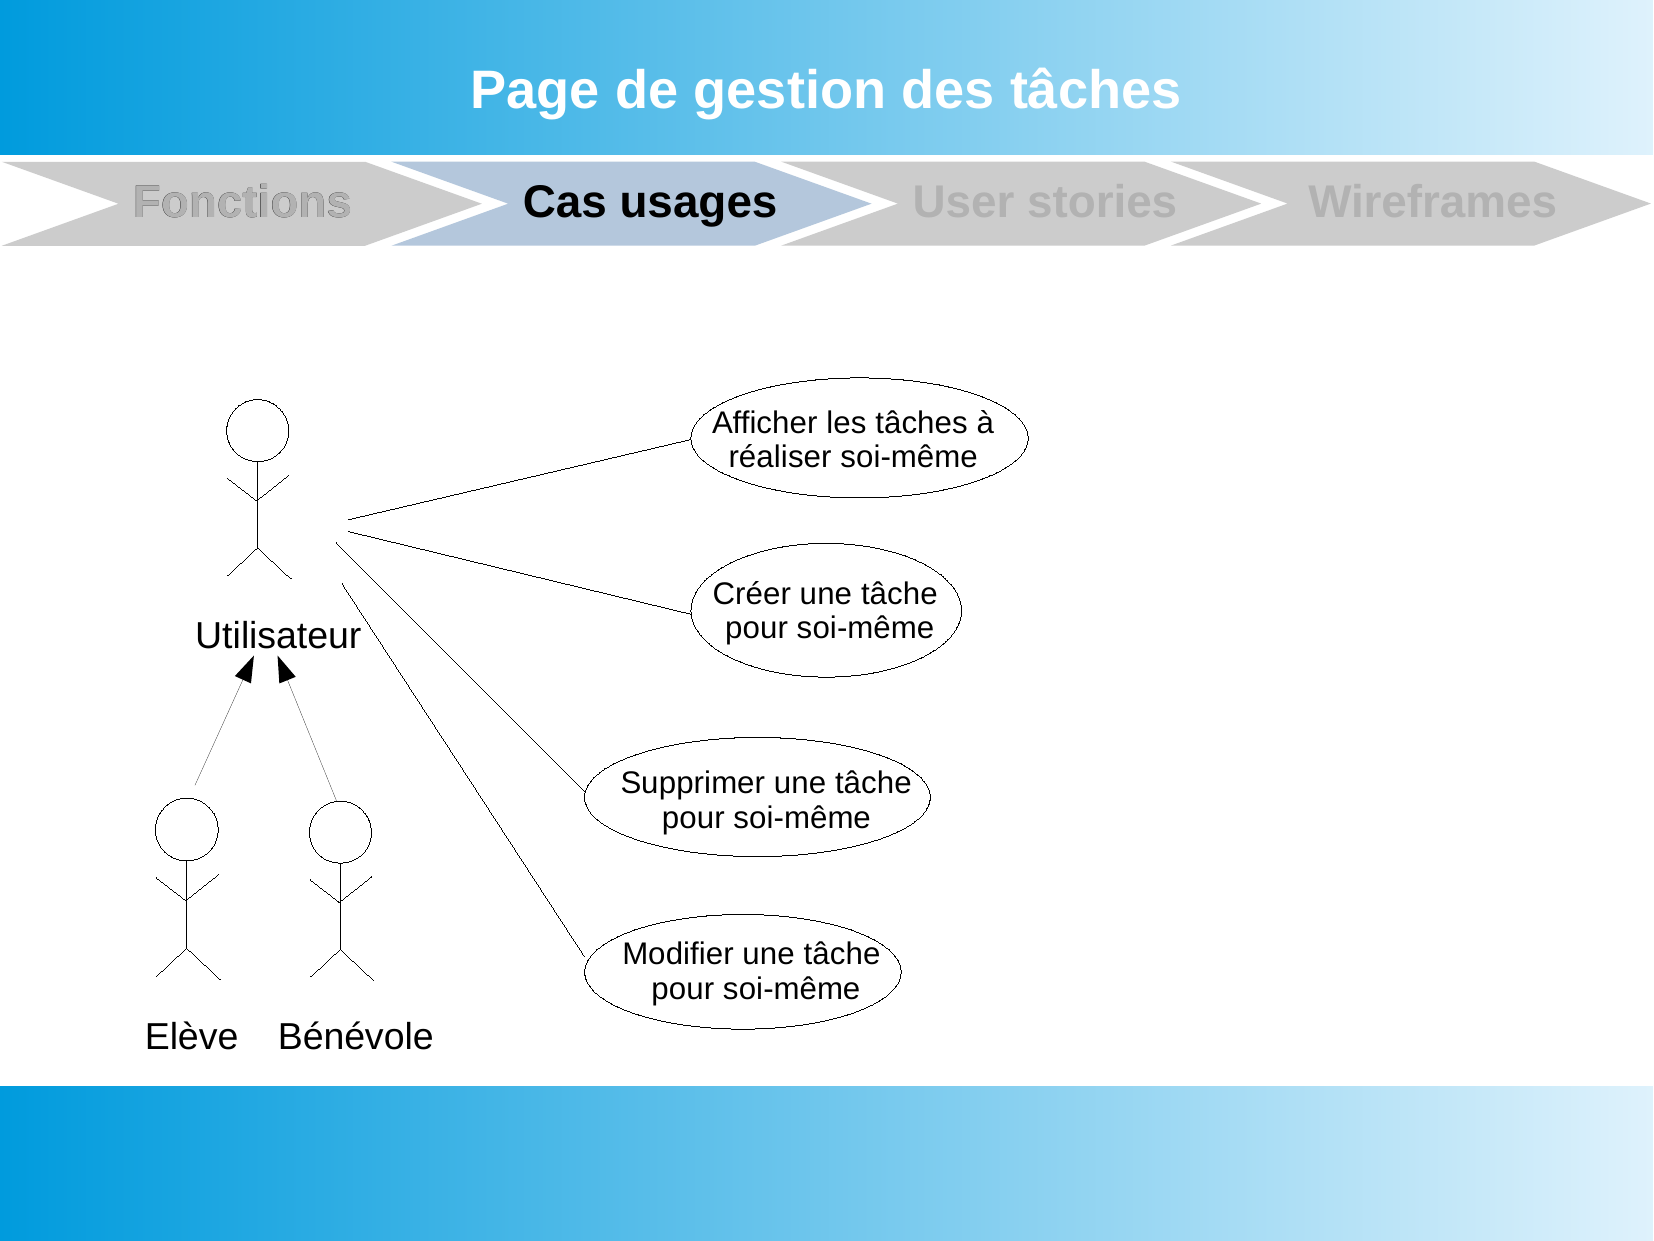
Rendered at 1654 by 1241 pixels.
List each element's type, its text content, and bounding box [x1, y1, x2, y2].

text_box [736, 377, 983, 397]
text_box Bénévole [263, 1008, 449, 1093]
text_box [1599, 184, 1651, 223]
text_box Cas usages [508, 168, 813, 235]
text_box [584, 945, 602, 998]
text_box [423, 182, 482, 225]
text_box [584, 770, 602, 824]
text_box Utilisateur [180, 606, 396, 706]
text_box [155, 798, 219, 861]
text_box [1, 161, 396, 246]
text_box [637, 914, 849, 929]
text_box [391, 161, 785, 246]
text_box [1170, 161, 1564, 246]
text_box Wireframes [1293, 168, 1599, 235]
text_box [721, 543, 932, 568]
text_box Modifier une tâche pour soi-même [602, 929, 910, 1028]
text_box [629, 737, 886, 757]
text_box [758, 668, 895, 678]
text_box [781, 161, 1175, 246]
text_box Elève [130, 1007, 266, 1107]
text_box [1203, 182, 1262, 225]
text_box Supprimer une tâche pour soi-même [602, 757, 931, 857]
text_box User stories [897, 168, 1203, 235]
text_box Afficher les tâches à réaliser soi-même [655, 397, 1052, 497]
title Page de gestion des tâches [82, 37, 1571, 143]
text_box [226, 399, 289, 462]
text_box [309, 801, 372, 864]
text_box Fonctions [118, 168, 423, 235]
text_box [813, 182, 872, 225]
text_box Créer une tâche pour soi-même [685, 568, 975, 668]
